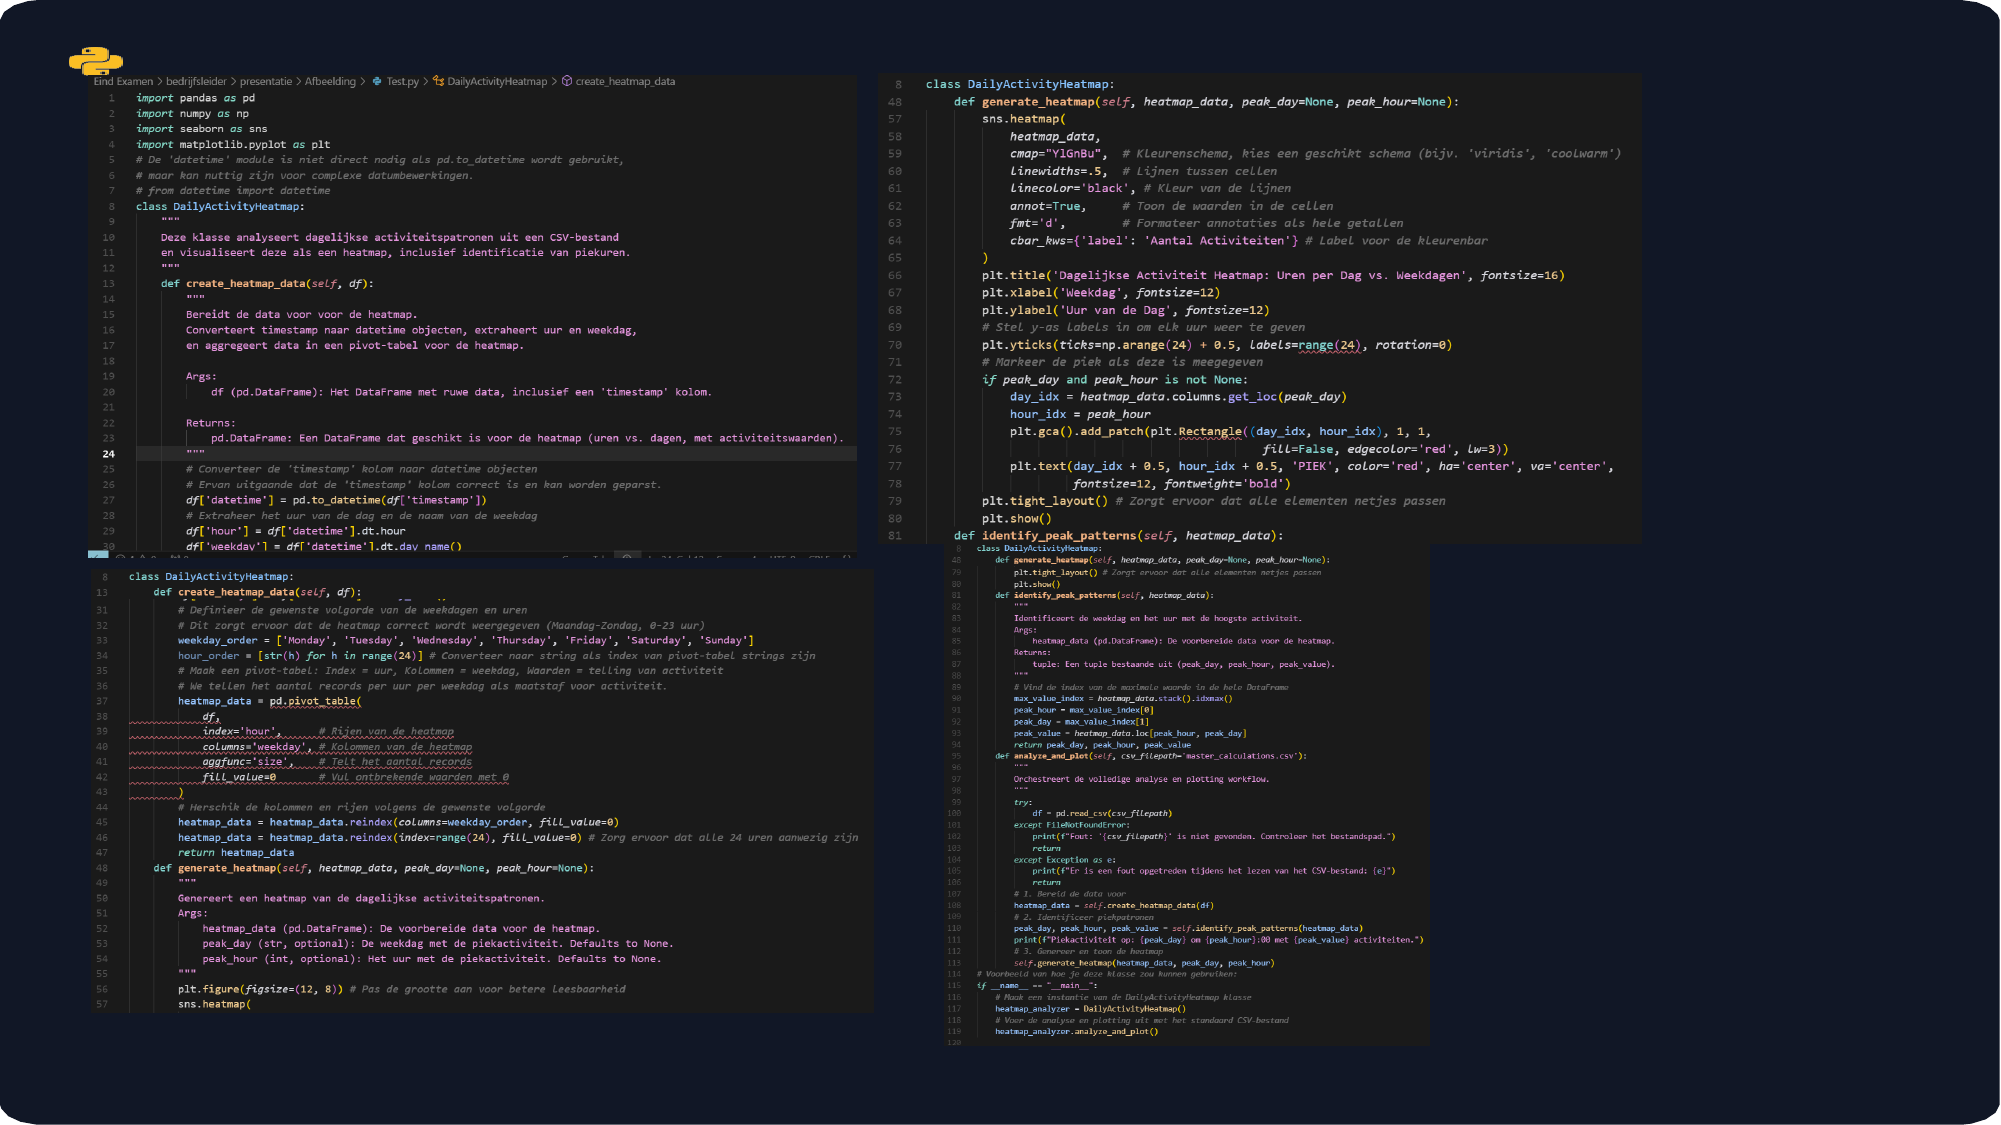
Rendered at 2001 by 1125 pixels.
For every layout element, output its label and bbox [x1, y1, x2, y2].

picture [878, 73, 1642, 1046]
text_box [0, 0, 2000, 1125]
picture [91, 569, 874, 1013]
picture [69, 47, 857, 558]
